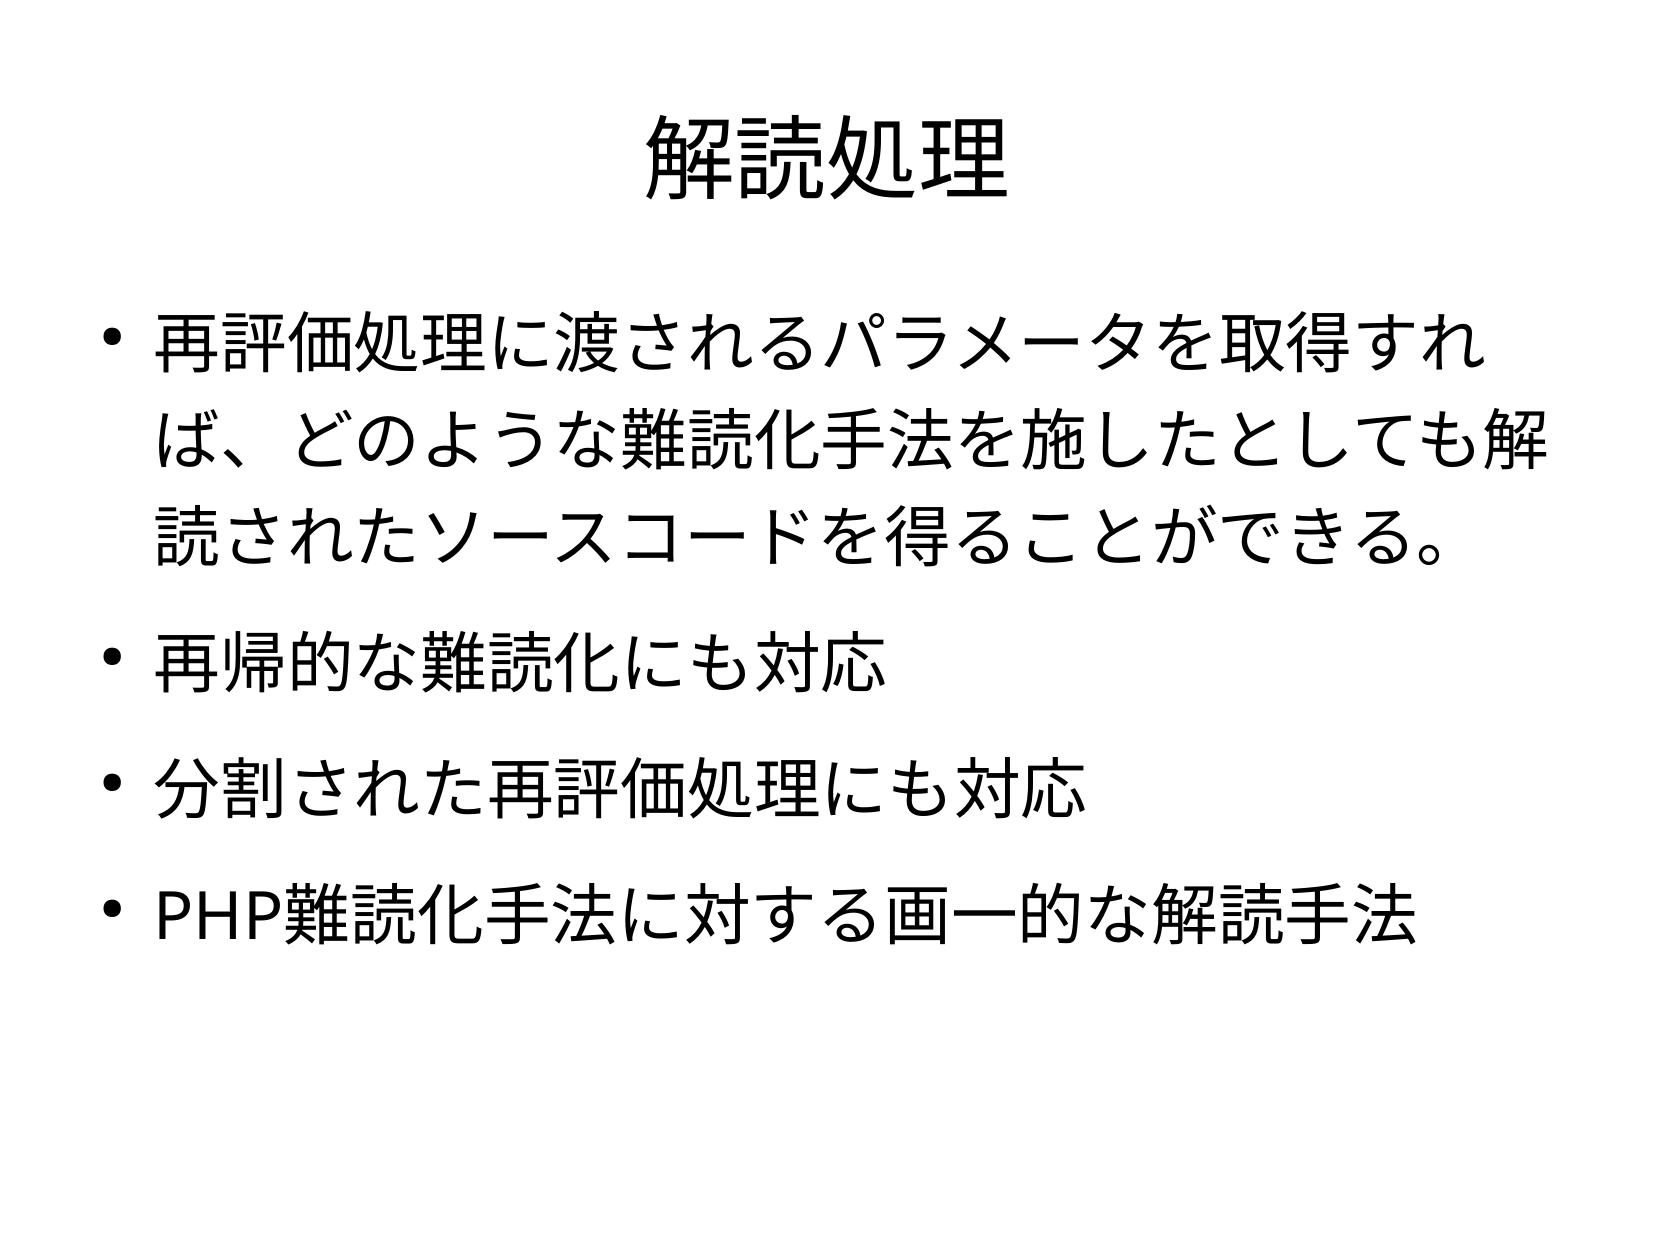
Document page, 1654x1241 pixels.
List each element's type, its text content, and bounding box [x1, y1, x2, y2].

title 解読処理 [82, 49, 1571, 257]
list 再評価処理に渡されるパラメータを取得すれば、どのような難読化手法を施したとしても解読されたソースコードを得ることができる。 再帰的な難読化にも対応 分割された再評価処理にも対応 PHP難読化手法に対する画一的な解読手法 [82, 290, 1571, 1010]
